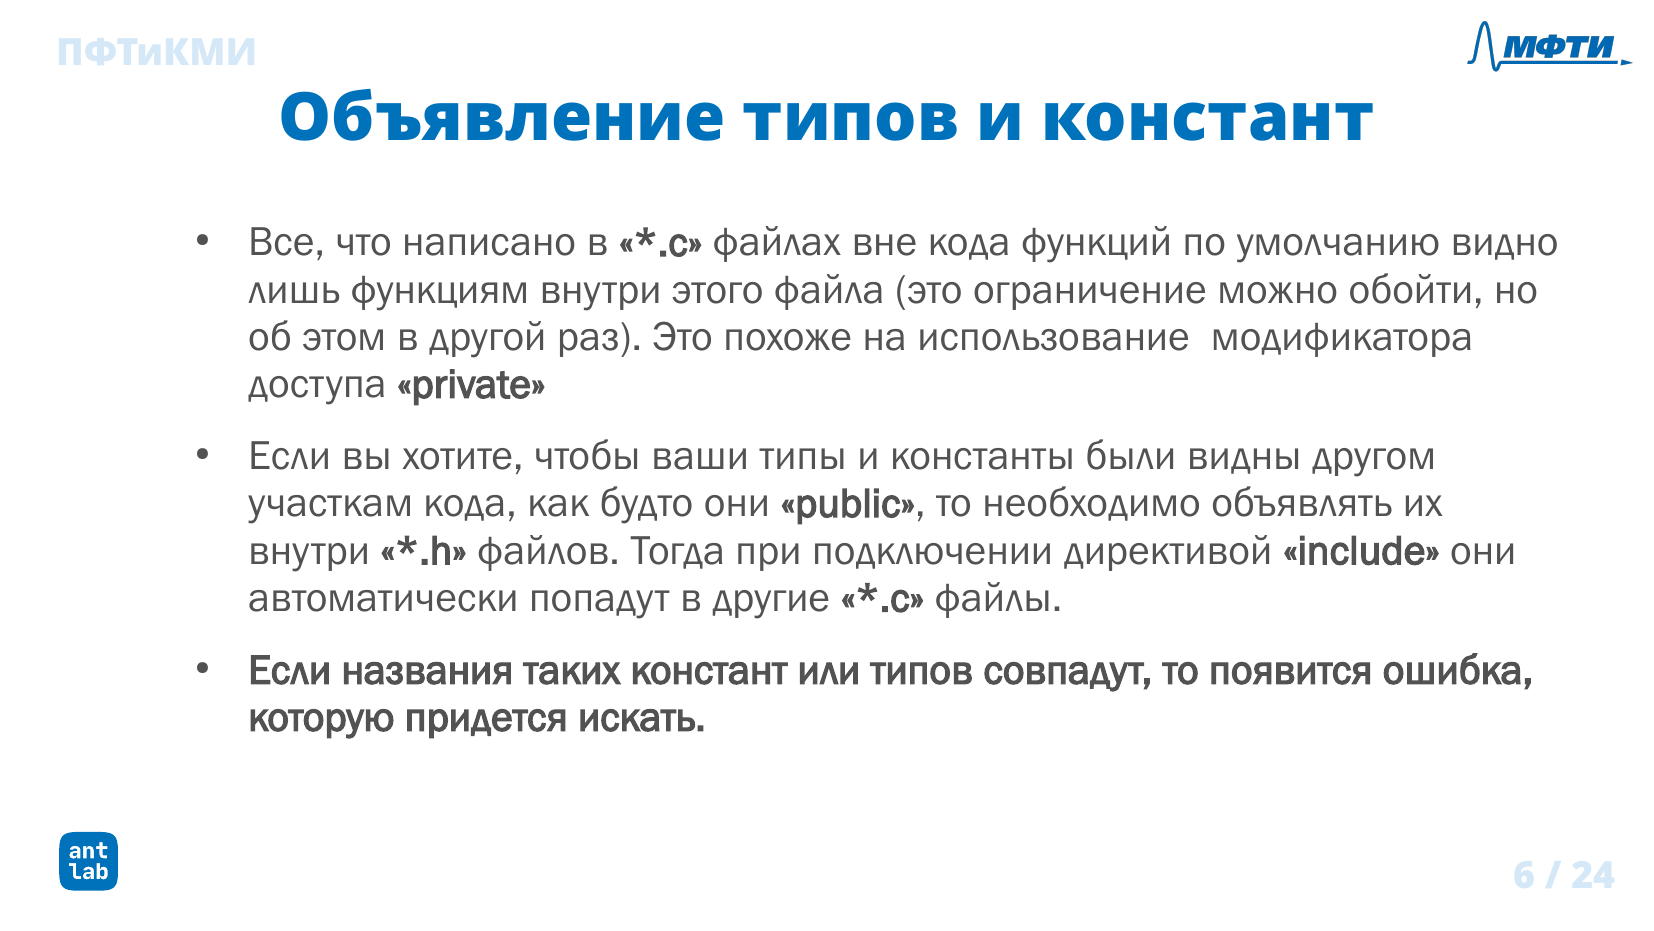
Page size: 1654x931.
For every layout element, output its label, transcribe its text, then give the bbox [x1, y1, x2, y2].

list Все, что написано в «*.c» файлах вне кода функций по умолчанию видно лишь функциям внутри этого файла (это ограничение можно обойти, но об этом в другой раз). Это похоже на использование модификатора доступа «private» Если вы хотите, чтобы ваши типы и константы были видны другом участкам кода, как будто они «public», то необходимо объявлять их внутри «*.h» файлов. Тогда при подключении директивой «include» они автоматически попадут в другие «*.c» файлы. Если названия таких констант или типов совпадут, то появится ошибка, которую придется искать. [177, 217, 1571, 758]
title Объявление типов и констант [82, 20, 1571, 209]
picture [1446, 0, 1654, 93]
